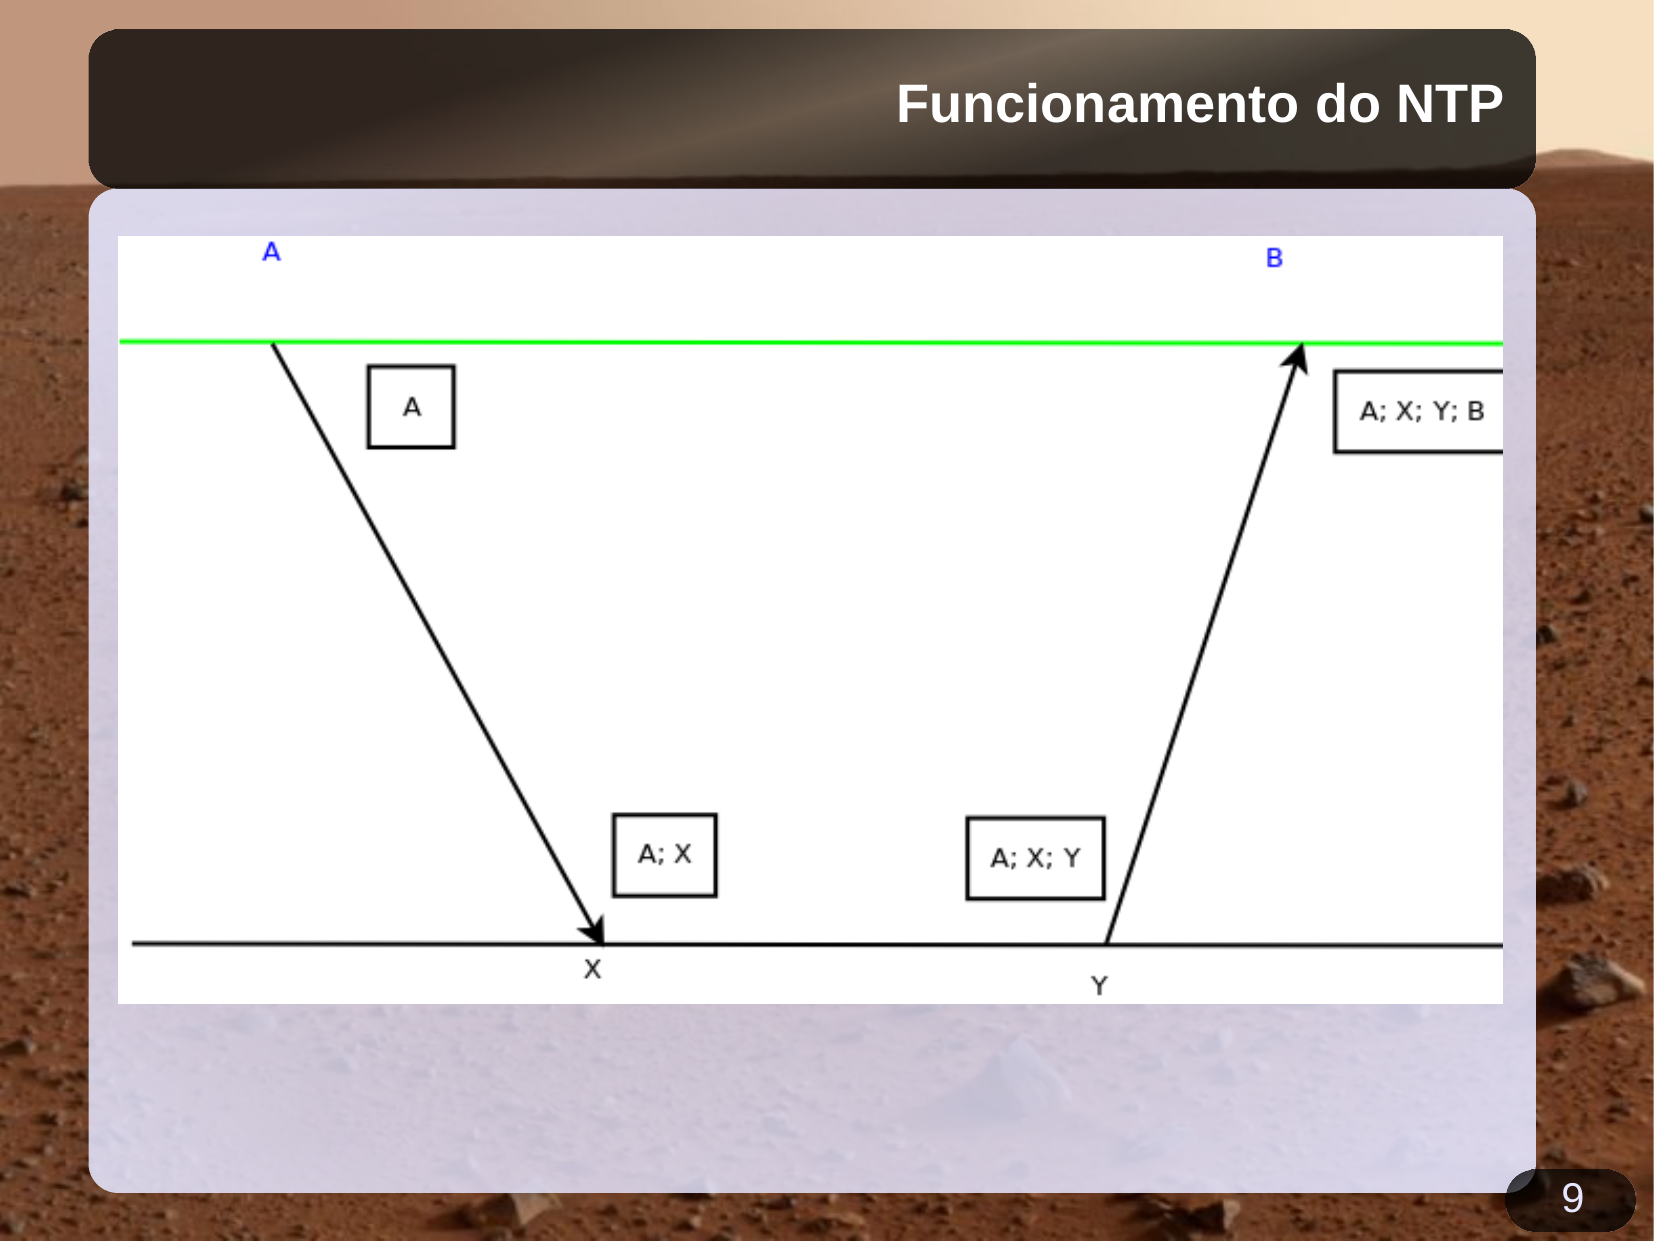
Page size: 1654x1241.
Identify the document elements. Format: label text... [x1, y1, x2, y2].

picture [0, 0, 1654, 1241]
title Funcionamento do NTP [118, 59, 1506, 148]
